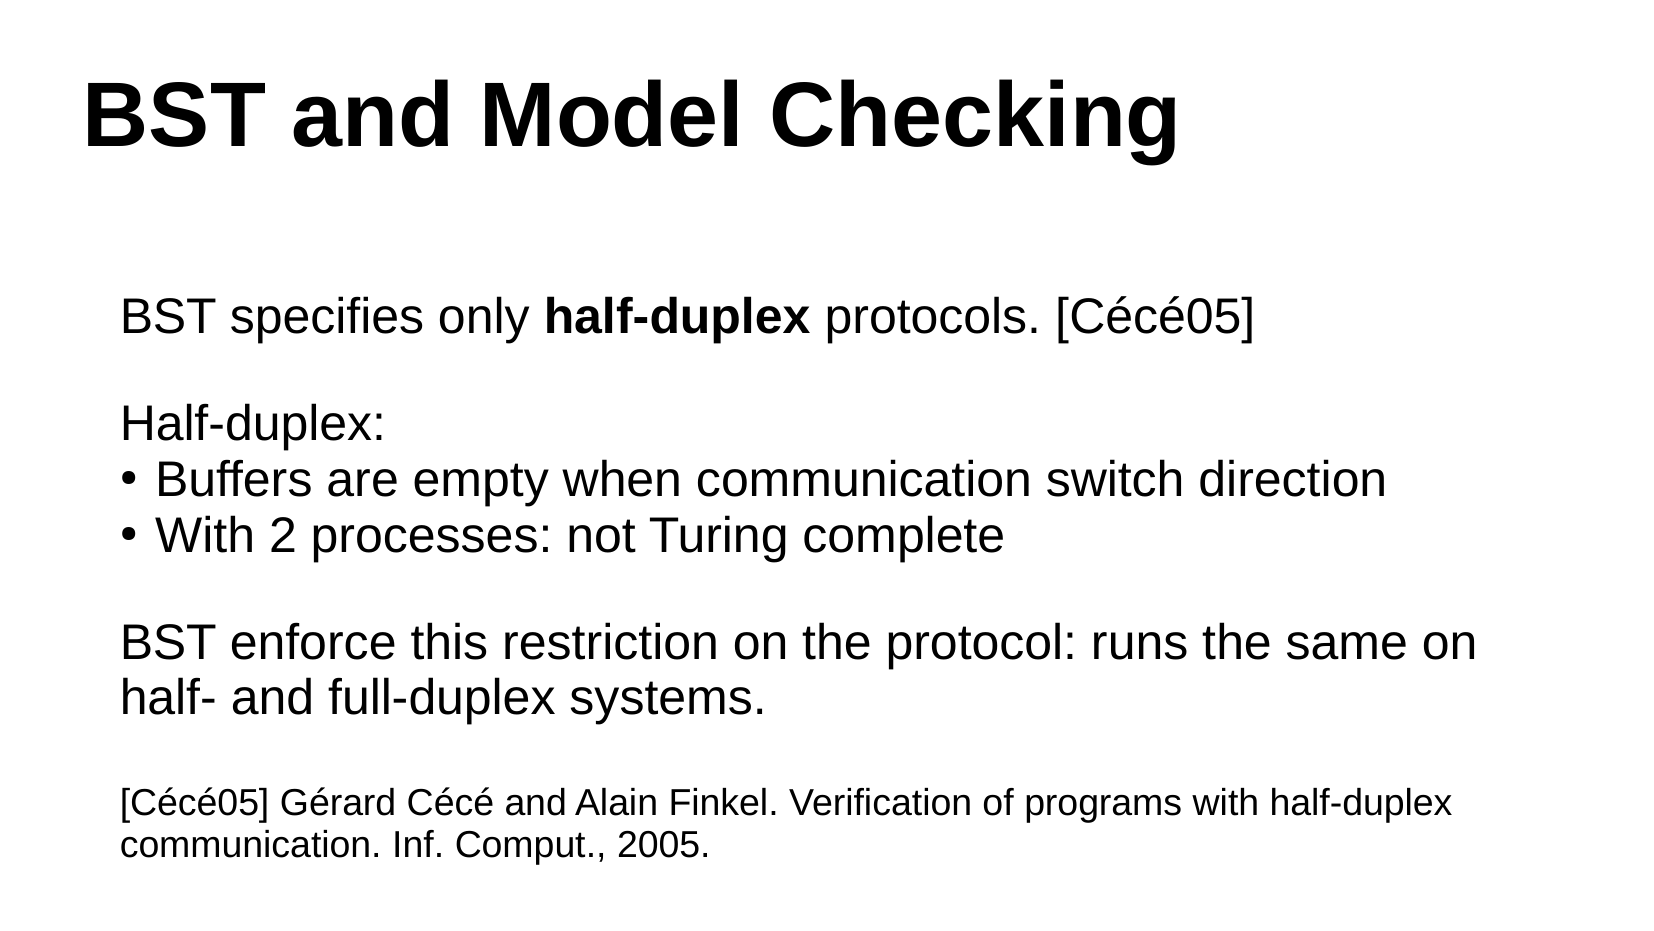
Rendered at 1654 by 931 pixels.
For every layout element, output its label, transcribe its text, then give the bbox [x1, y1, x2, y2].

title BST and Model Checking [82, 37, 1571, 193]
text_box BST specifies only half-duplex protocols. [Cécé05] Half-duplex: Buffers are empty when communication switch direction With 2 processes: not Turing complete BST enforce this restriction on the protocol: runs the same on half- and full-duplex systems. [Cécé05] Gérard Cécé and Alain Finkel. Verification of programs with half-duplex communication. Inf. Comput., 2005. [105, 281, 1516, 873]
